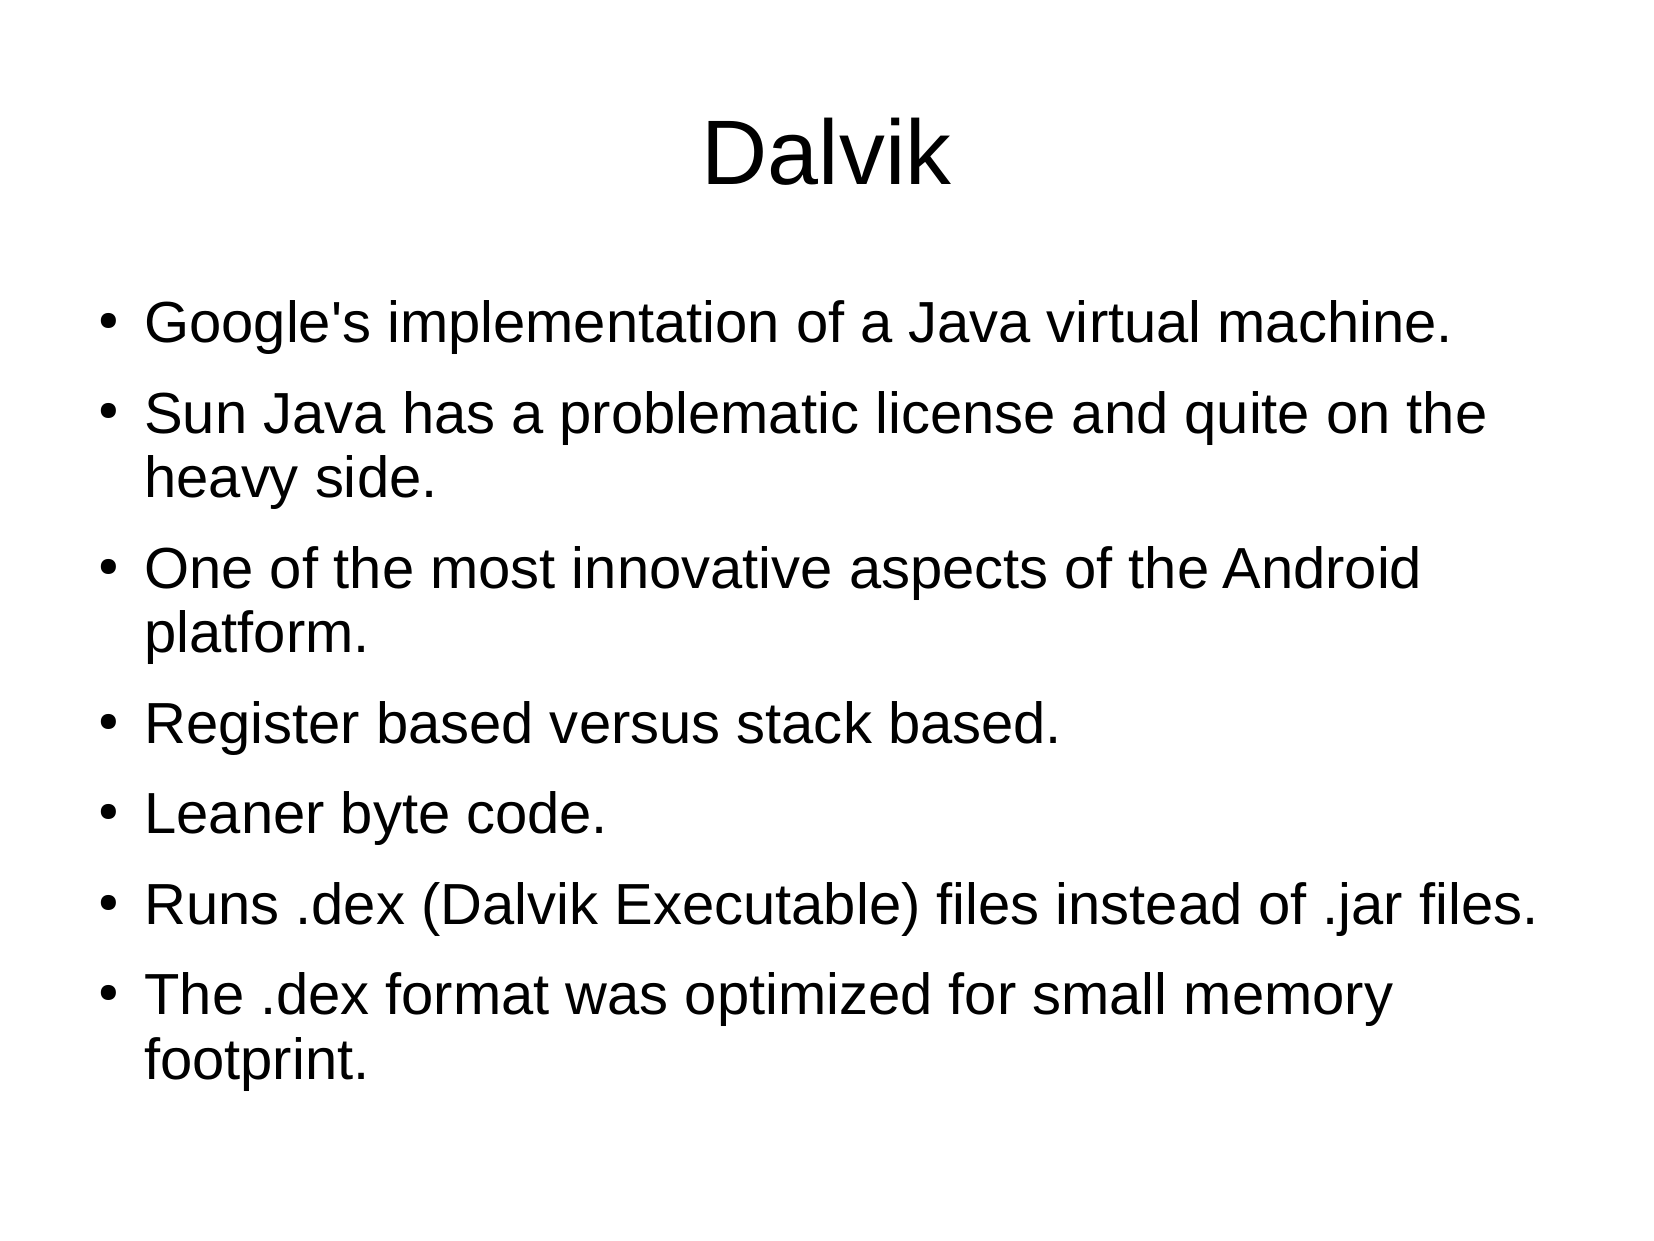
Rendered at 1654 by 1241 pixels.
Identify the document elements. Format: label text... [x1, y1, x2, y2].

list Google's implementation of a Java virtual machine. Sun Java has a problematic license and quite on the heavy side. One of the most innovative aspects of the Android platform. Register based versus stack based. Leaner byte code. Runs .dex (Dalvik Executable) files instead of .jar files. The .dex format was optimized for small memory footprint. [82, 290, 1571, 1109]
title Dalvik [82, 49, 1571, 257]
